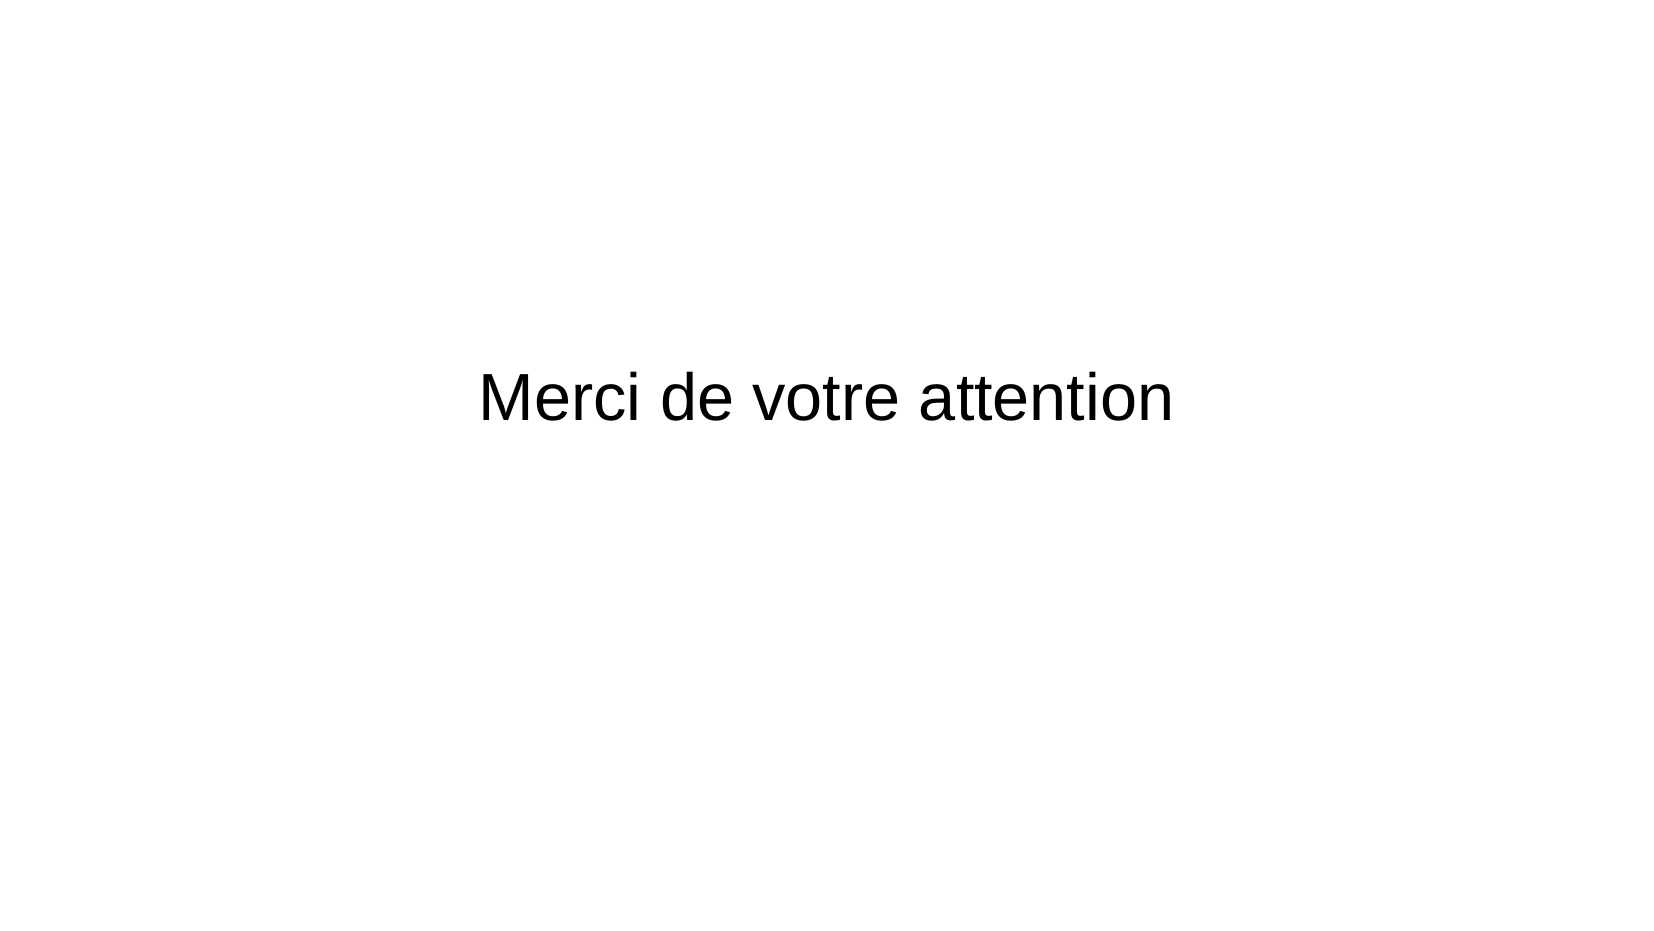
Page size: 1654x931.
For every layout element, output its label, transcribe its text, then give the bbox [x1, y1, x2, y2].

subtitle Merci de votre attention [82, 37, 1571, 757]
